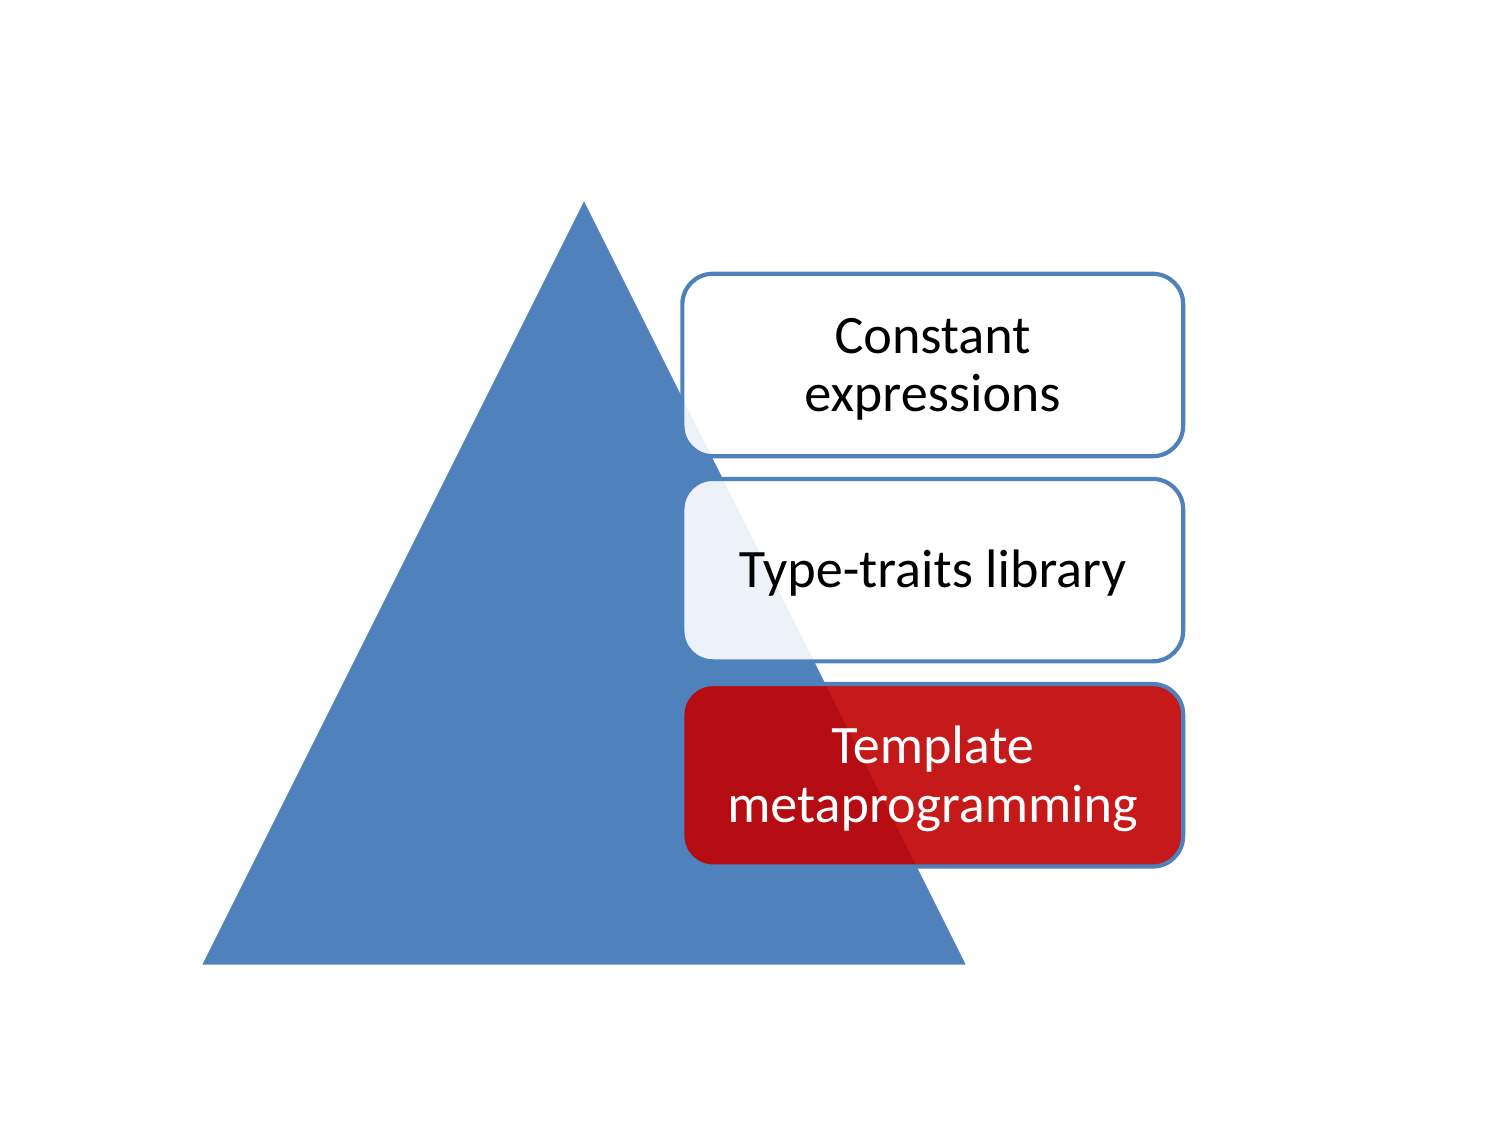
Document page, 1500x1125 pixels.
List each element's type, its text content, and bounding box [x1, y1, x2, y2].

text_box Constant expressions [682, 273, 1184, 457]
text_box [198, 196, 970, 967]
text_box Template metaprogramming [682, 684, 1184, 867]
text_box Type-traits library [682, 478, 1184, 662]
